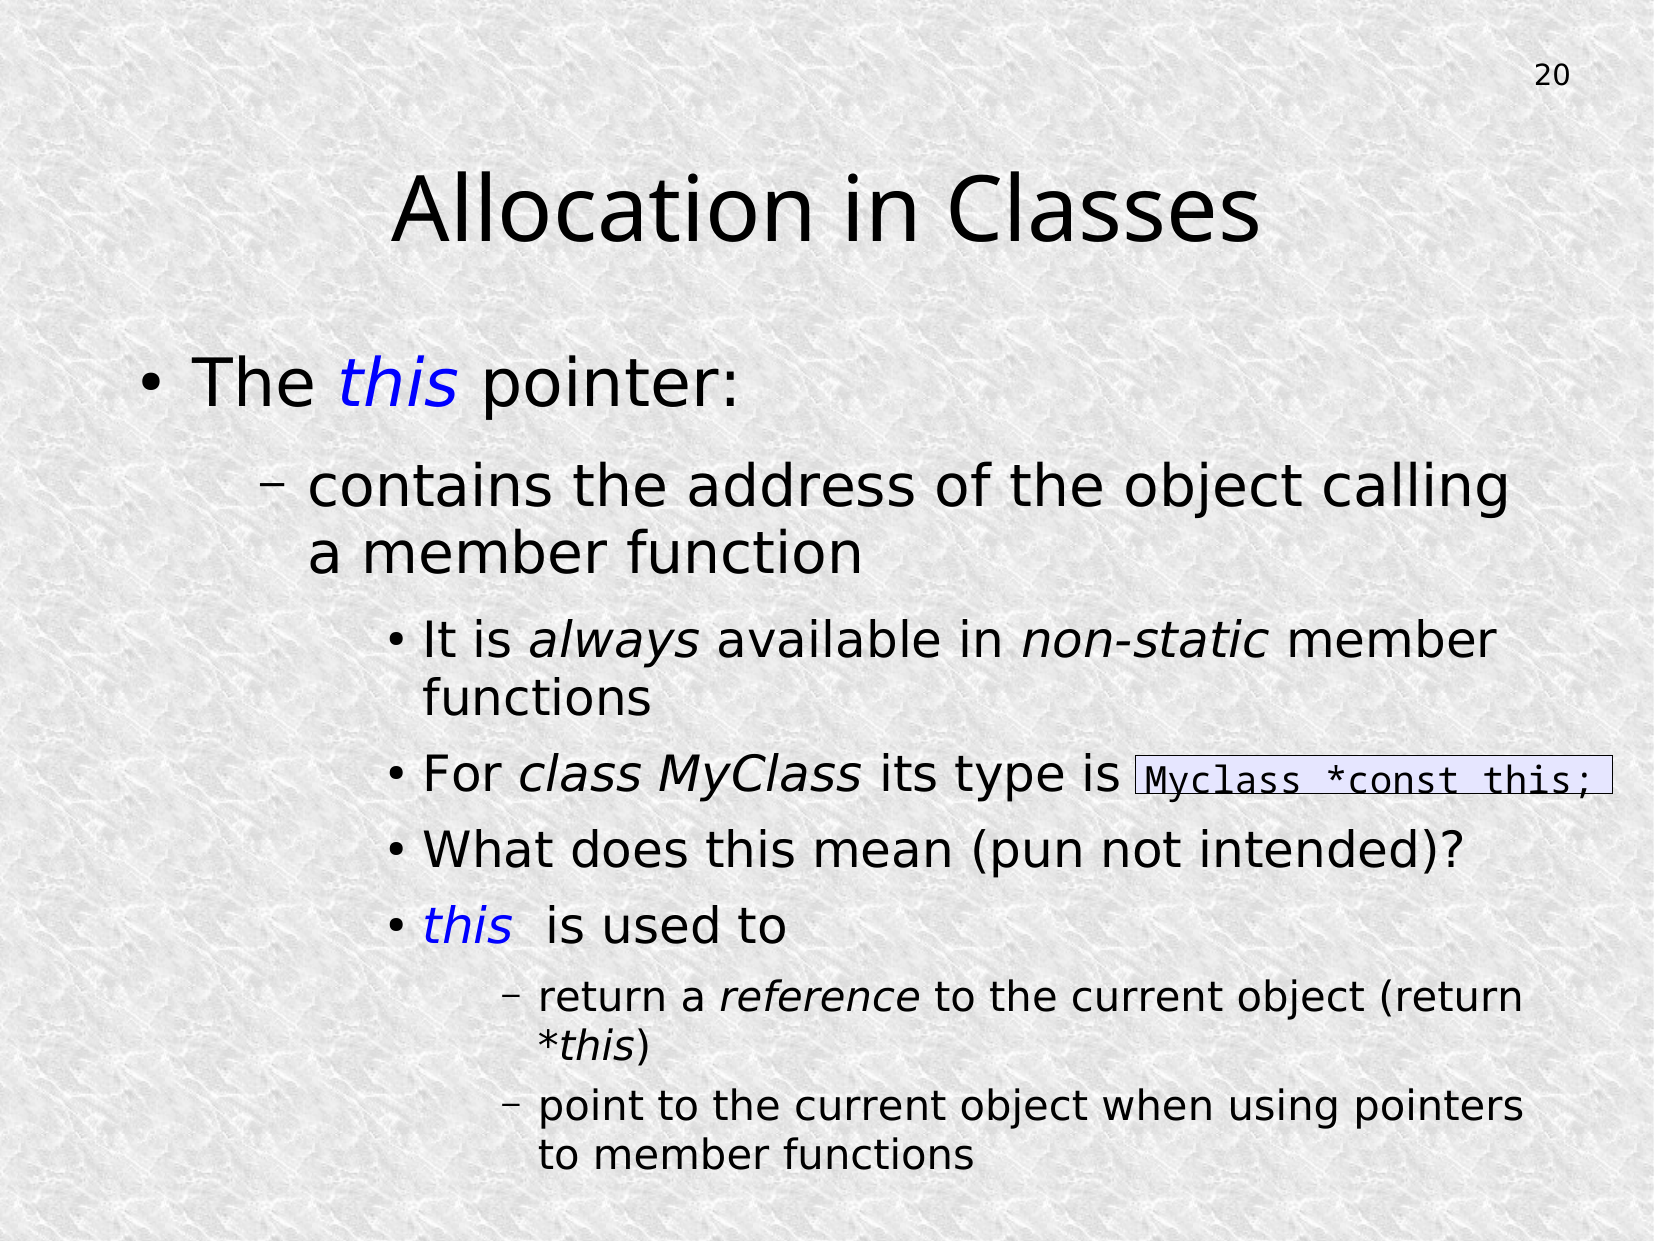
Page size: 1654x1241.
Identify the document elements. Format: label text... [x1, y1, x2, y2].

title Allocation in Classes [121, 102, 1534, 311]
text_box [1595, 755, 1613, 794]
list The this pointer: contains the address of the object calling a member function It is always available in non-static member functions For class MyClass its type is What does this mean (pun not intended)? this is used to return a reference to the current object (return *this) point to the current object when using pointers to member functions [121, 344, 1534, 1179]
text_box Myclass *const this; [1534, 753, 1595, 799]
picture [0, 0, 1654, 1241]
